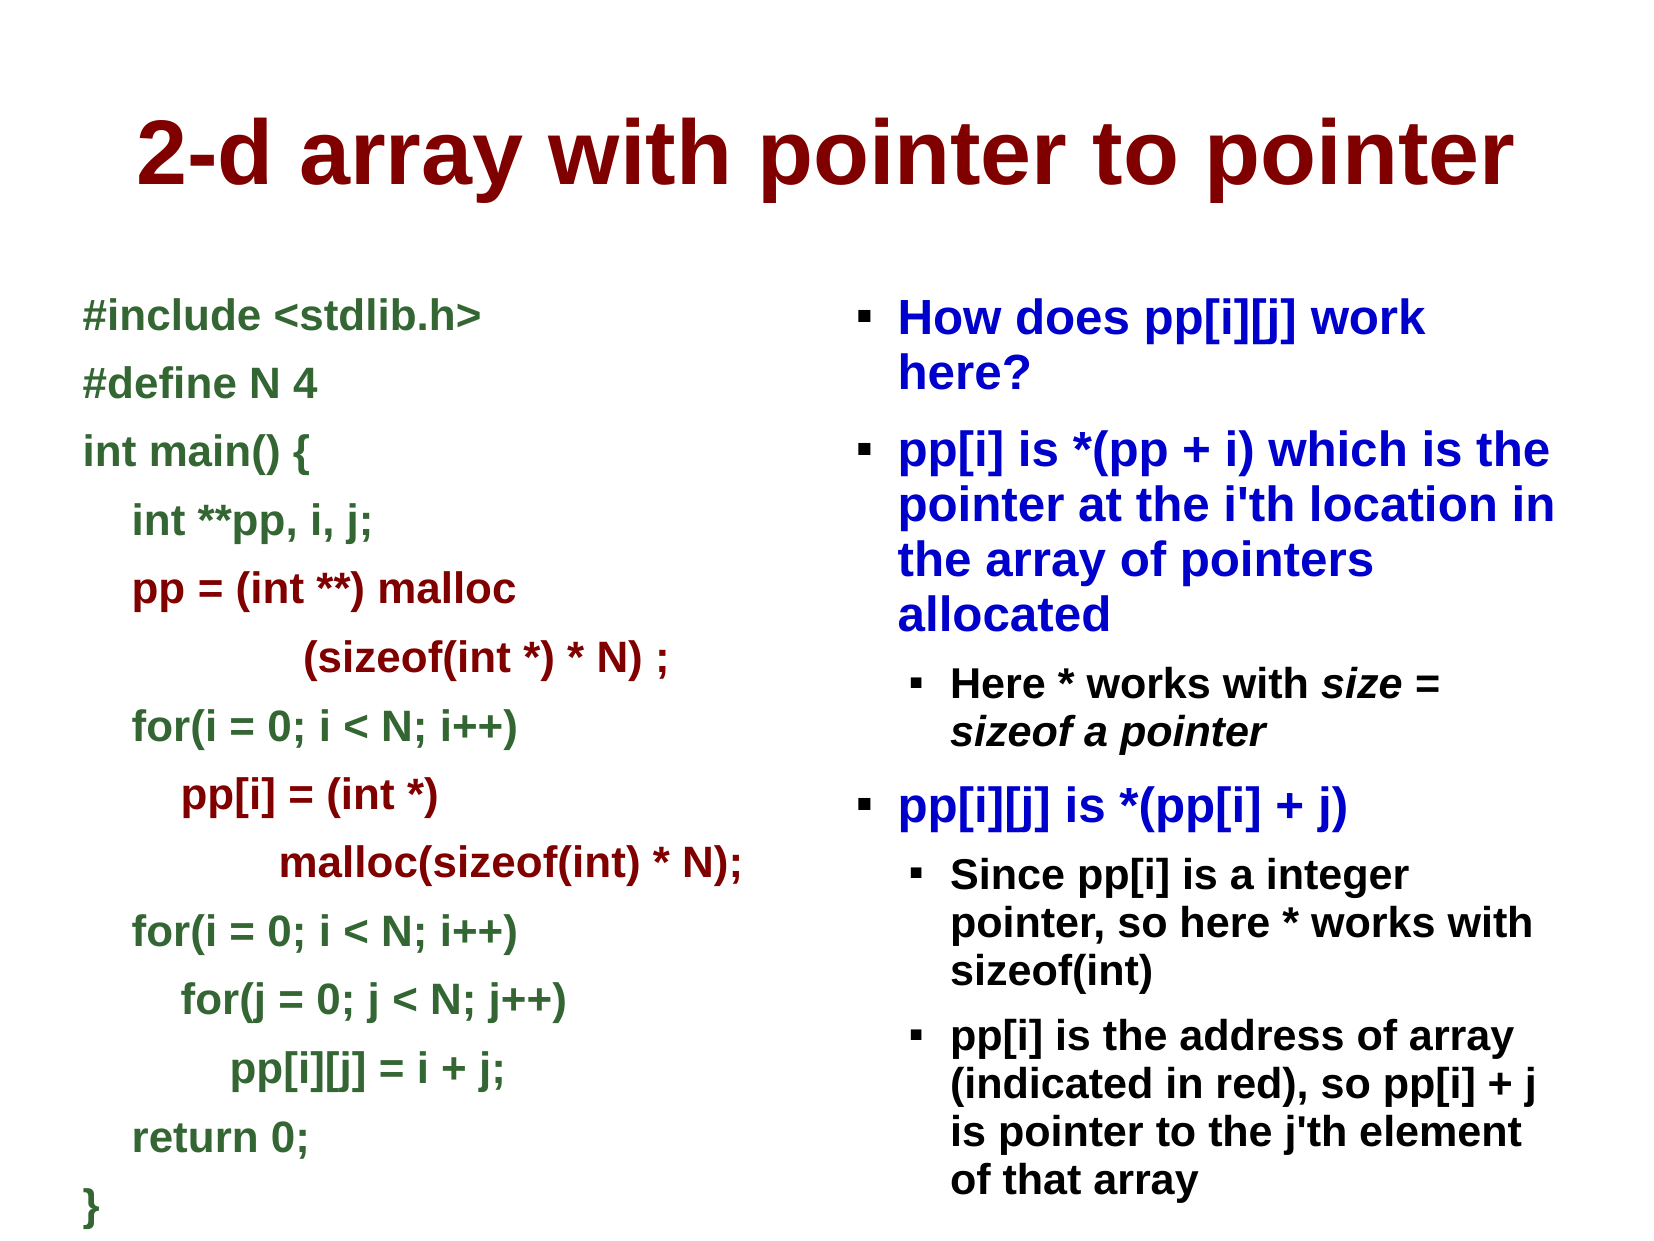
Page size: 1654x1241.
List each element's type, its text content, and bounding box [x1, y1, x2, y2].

list #include <stdlib.h> #define N 4 int main() { int **pp, i, j; pp = (int **) malloc (sizeof(int *) * N) ; for(i = 0; i < N; i++) pp[i] = (int *) malloc(sizeof(int) * N); for(i = 0; i < N; i++) for(j = 0; j < N; j++) pp[i][j] = i + j; return 0; } [82, 290, 851, 1241]
title 2-d array with pointer to pointer [82, 49, 1571, 257]
list How does pp[i][j] work here? pp[i] is *(pp + i) which is the pointer at the i'th location in the array of pointers allocated Here * works with size = sizeof a pointer pp[i][j] is *(pp[i] + j) Since pp[i] is a integer pointer, so here * works with sizeof(int) pp[i] is the address of array (indicated in red), so pp[i] + j is pointer to the j'th element of that array [845, 290, 1571, 1217]
